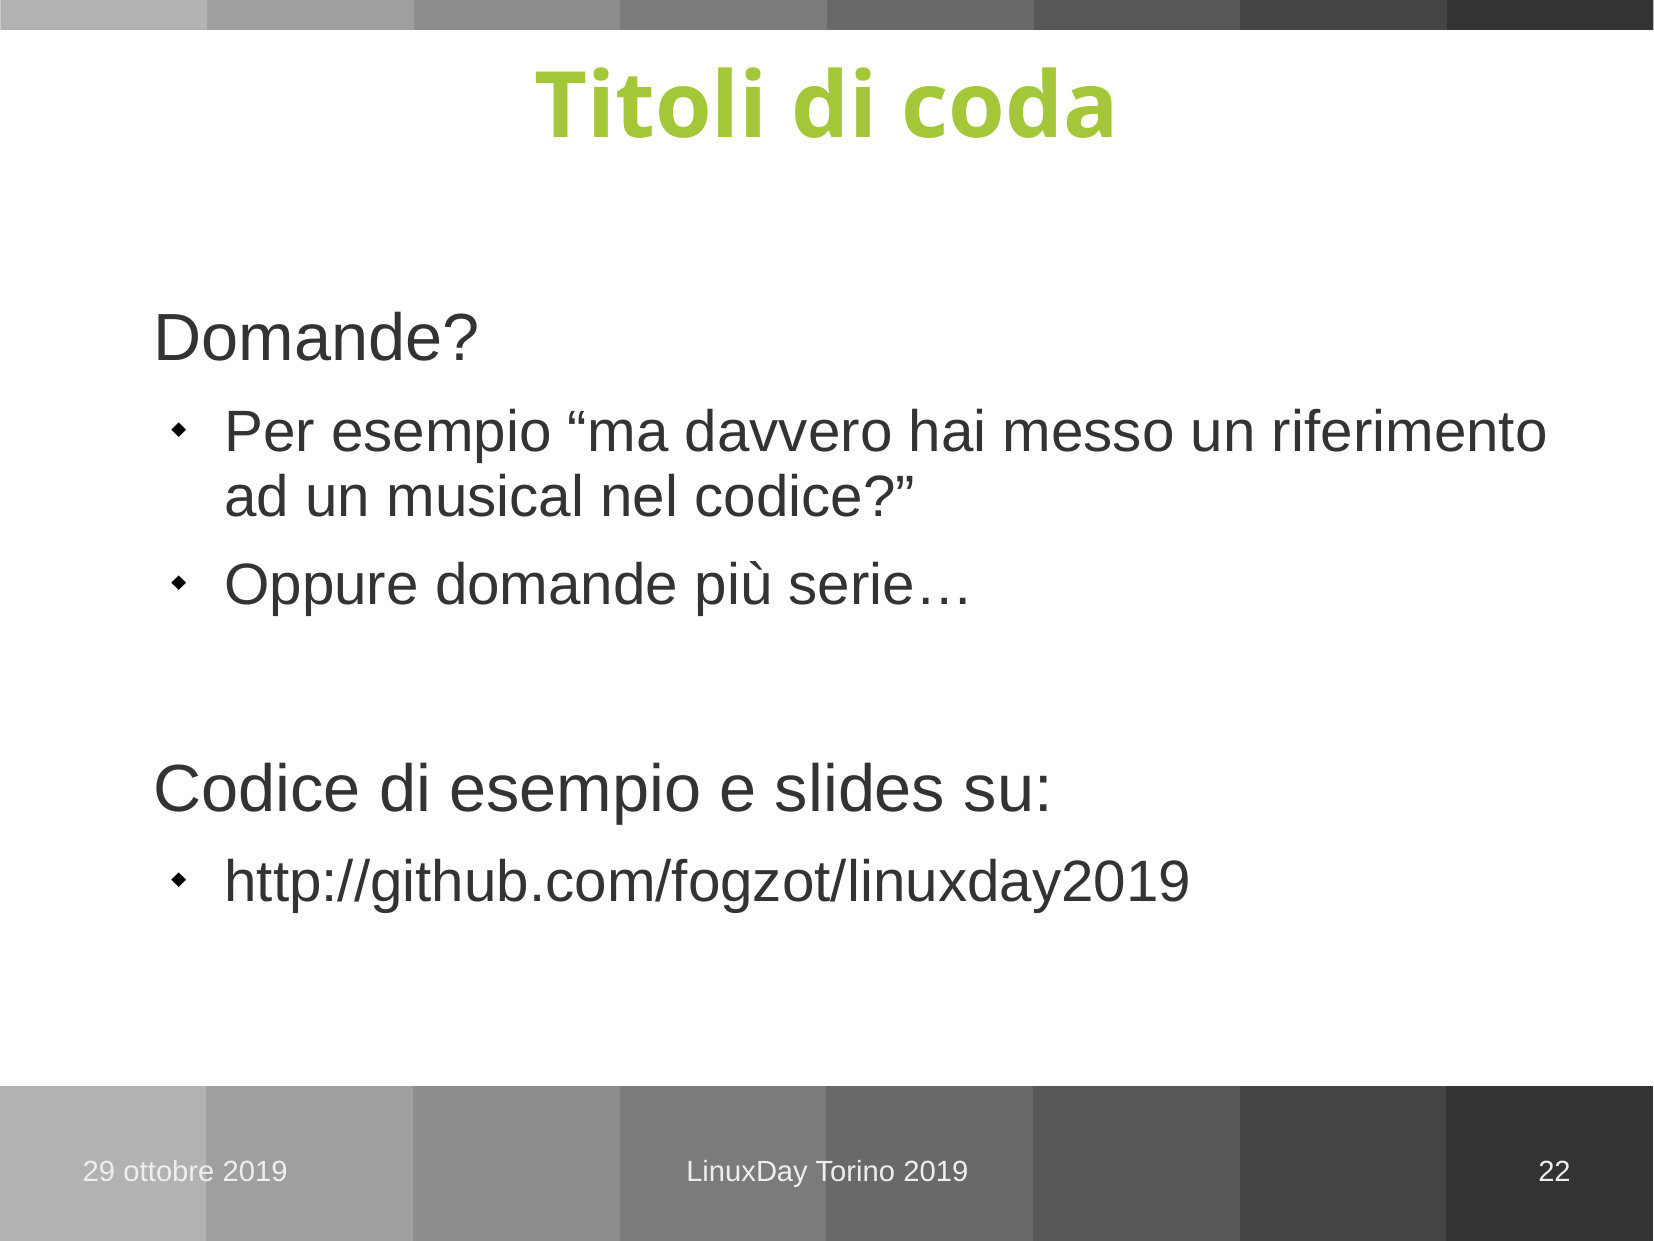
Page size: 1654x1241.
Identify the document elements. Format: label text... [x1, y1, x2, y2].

list Domande? Per esempio “ma davvero hai messo un riferimento ad un musical nel codice?” Oppure domande più serie… Codice di esempio e slides su: http://github.com/fogzot/linuxday2019 [82, 300, 1571, 1010]
title Titoli di coda [82, 49, 1571, 155]
